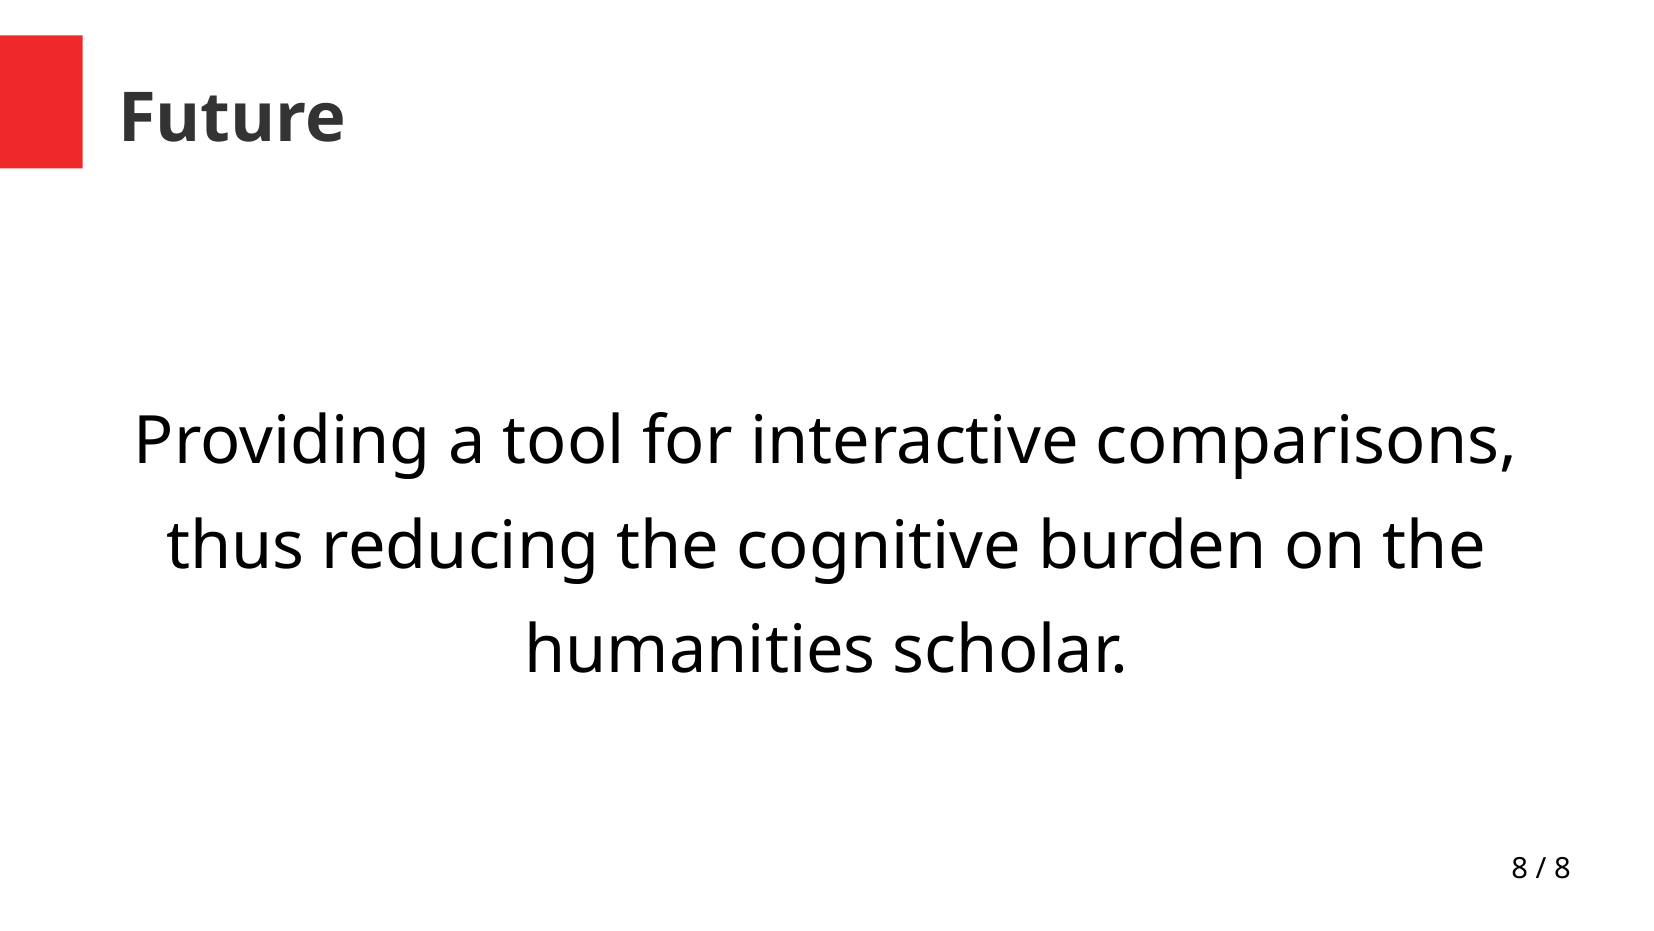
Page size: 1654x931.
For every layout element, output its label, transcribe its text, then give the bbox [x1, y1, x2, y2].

text_box Providing a tool for interactive comparisons, thus reducing the cognitive burden on the humanities scholar. [118, 265, 1536, 806]
title Future [118, 37, 1571, 193]
